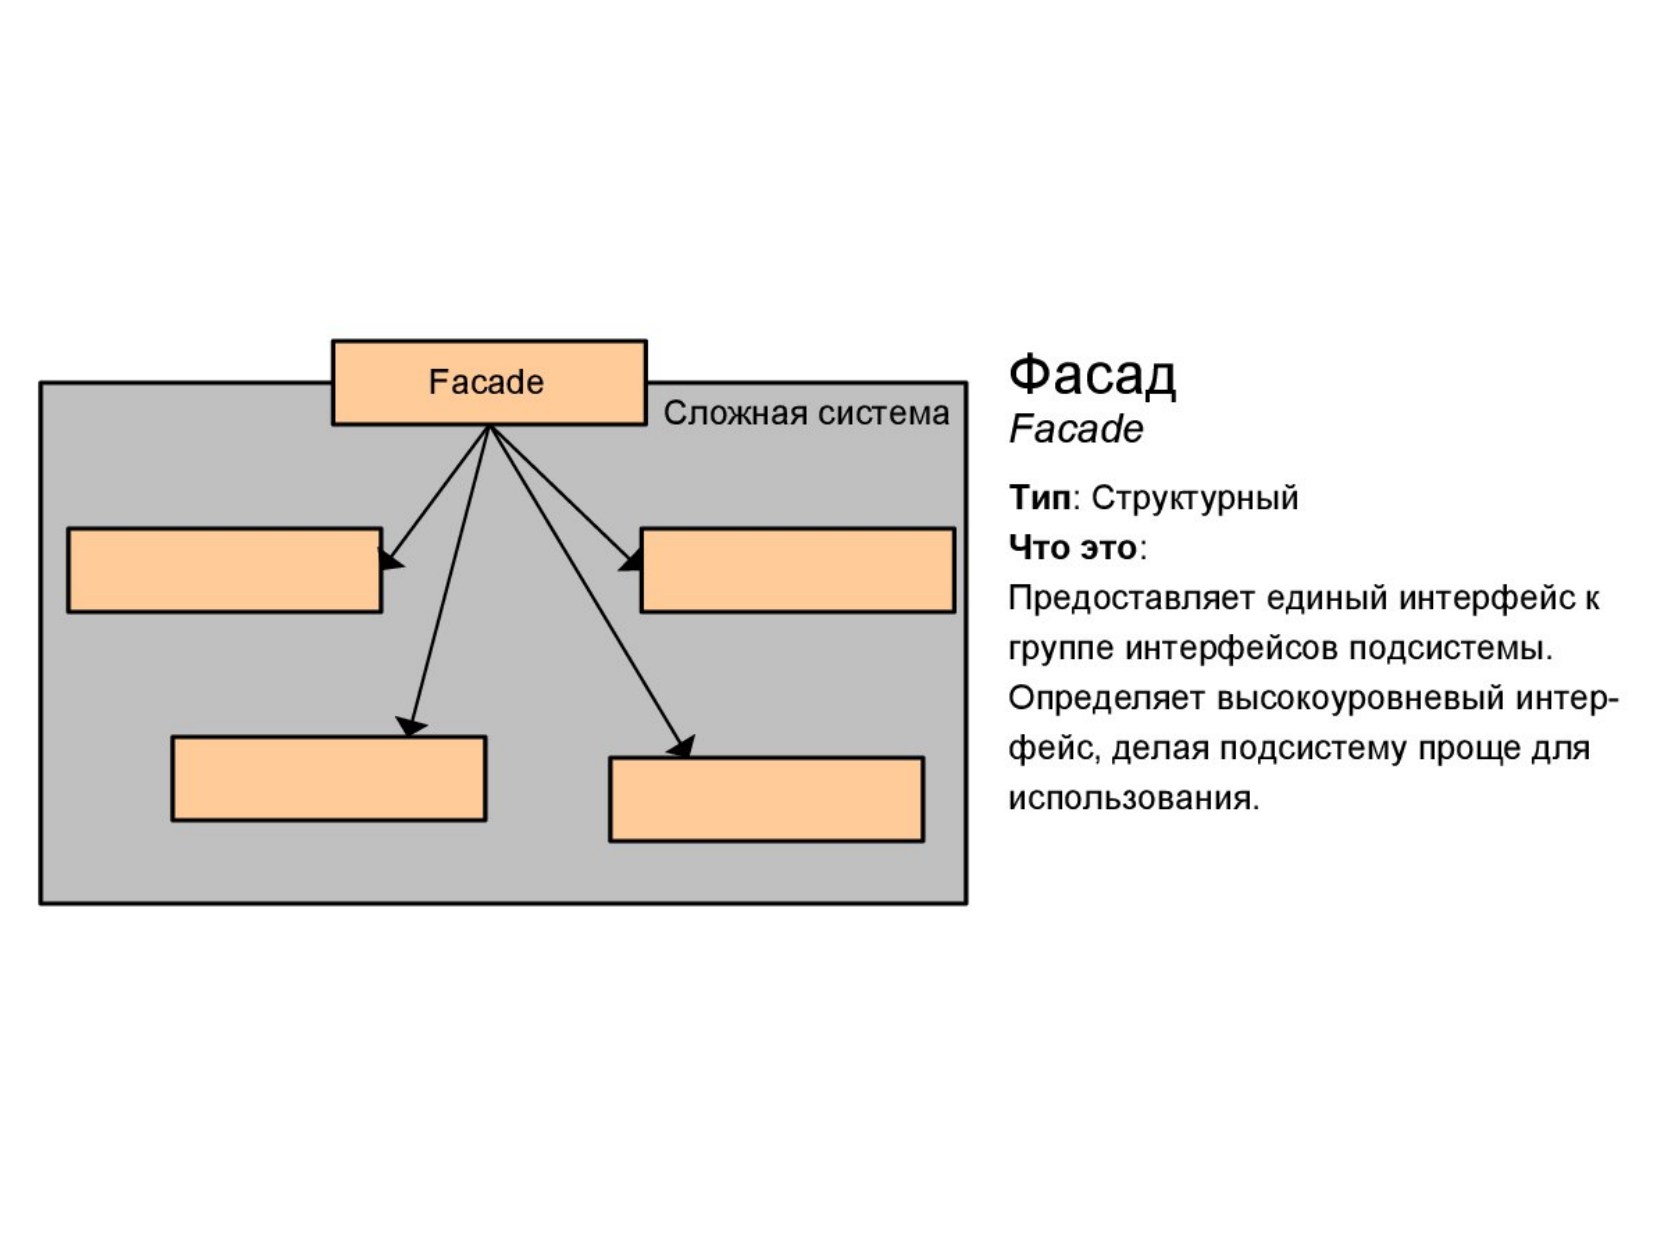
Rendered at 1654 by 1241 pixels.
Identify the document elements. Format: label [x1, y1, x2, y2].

picture [16, 301, 1654, 933]
